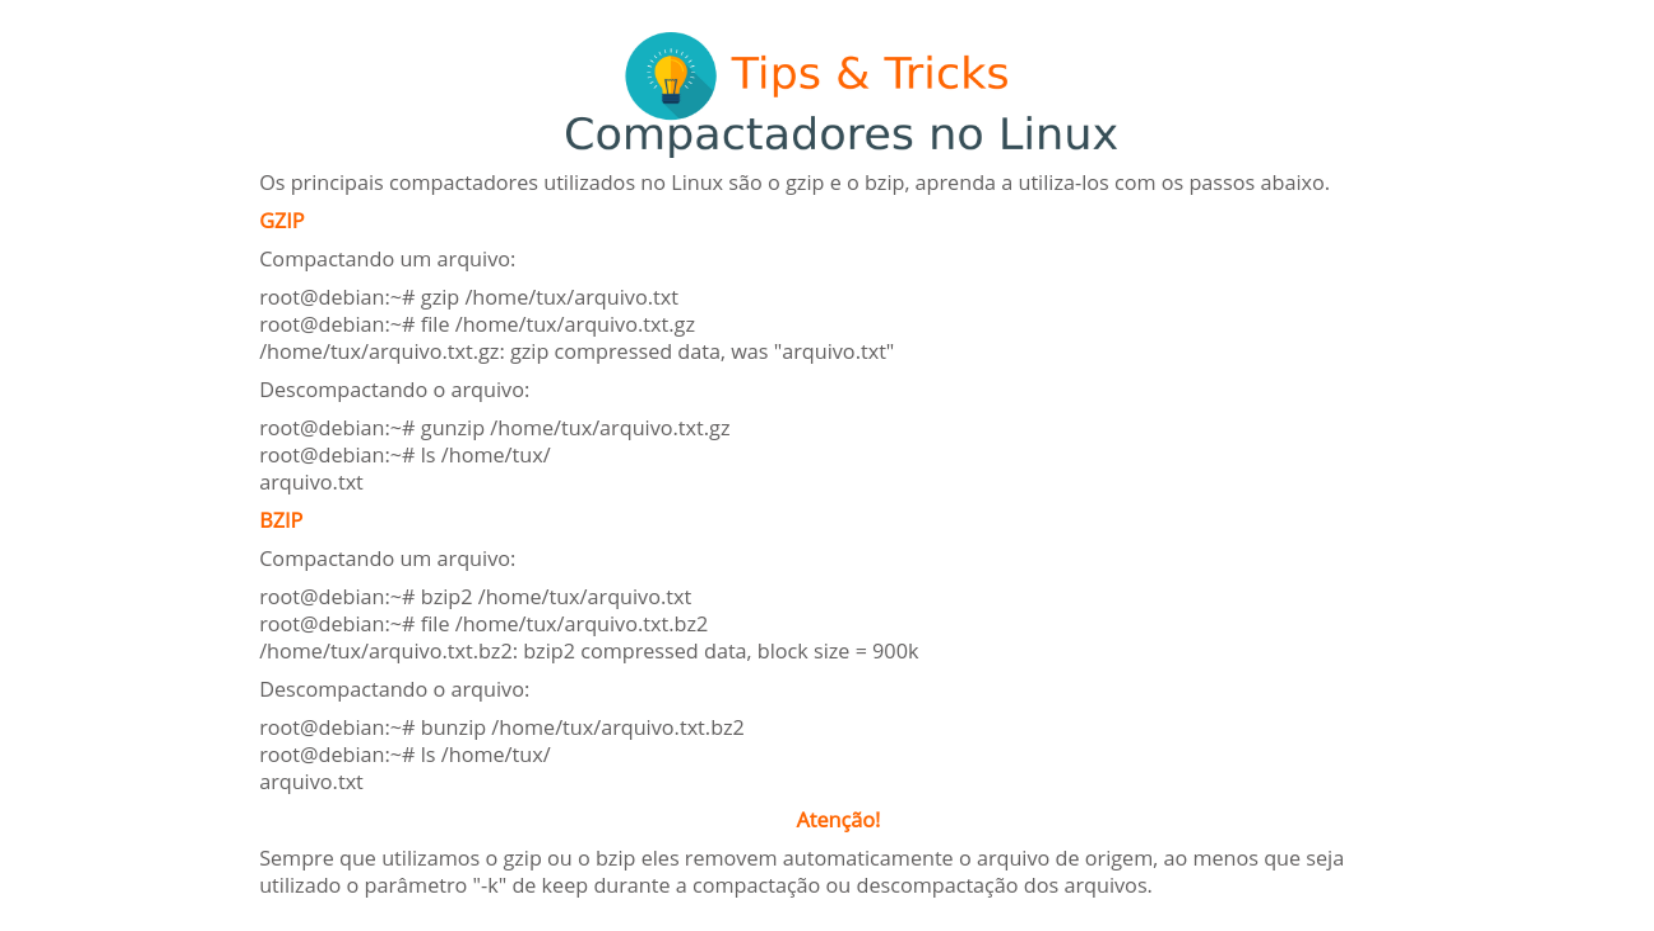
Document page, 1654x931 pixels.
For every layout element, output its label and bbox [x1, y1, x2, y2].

picture [249, 15, 1418, 915]
